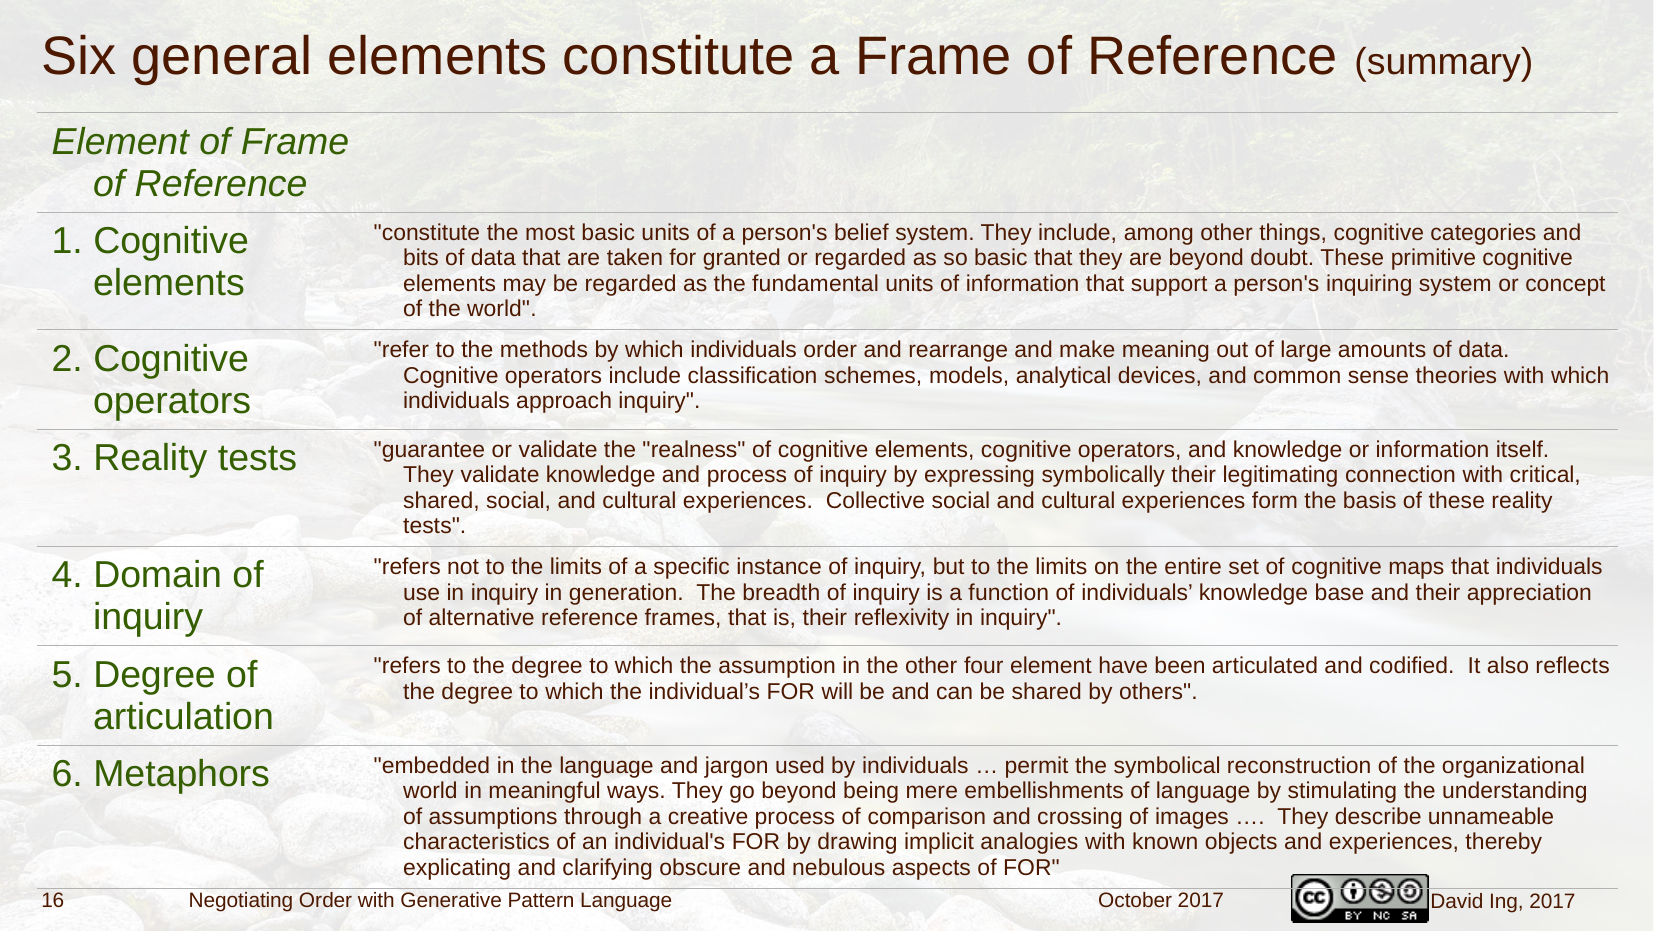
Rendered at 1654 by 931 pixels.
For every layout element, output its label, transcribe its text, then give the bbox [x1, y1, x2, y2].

table_cell "refers not to the limits of a specific instance of inquiry, but to the limits on the entire set of cognitive maps that individuals use in inquiry in generation. The breadth of inquiry is a function of individuals’ knowledge base and their appreciation of alternative reference frames, that is, their reflexivity in inquiry". [368, 547, 1618, 645]
table_cell 5. Degree of articulation [37, 646, 368, 745]
table_cell "guarantee or validate the "realness" of cognitive elements, cognitive operators, and knowledge or information itself. They validate knowledge and process of inquiry by expressing symbolically their legitimating connection with critical, shared, social, and cultural experiences. Collective social and cultural experiences form the basis of these reality tests". [368, 430, 1618, 546]
table_header [368, 113, 1618, 212]
table_header Element of Frame of Reference [37, 113, 368, 212]
table_cell "constitute the most basic units of a person's belief system. They include, among other things, cognitive categories and bits of data that are taken for granted or regarded as so basic that they are beyond doubt. These primitive cognitive elements may be regarded as the fundamental units of information that support a person's inquiring system or concept of the world". [368, 213, 1618, 329]
table_cell 3. Reality tests [37, 430, 368, 546]
table_cell "refers to the degree to which the assumption in the other four element have been articulated and codified. It also reflects the degree to which the individual’s FOR will be and can be shared by others". [368, 646, 1618, 745]
table_cell 4. Domain of inquiry [37, 547, 368, 645]
picture [0, 0, 1654, 931]
table_cell 6. Metaphors [37, 746, 368, 888]
table_cell "refer to the methods by which individuals order and rearrange and make meaning out of large amounts of data. Cognitive operators include classification schemes, models, analytical devices, and common sense theories with which individuals approach inquiry". [368, 330, 1618, 429]
table_cell 2. Cognitive operators [37, 330, 368, 429]
title Six general elements constitute a Frame of Reference (summary) [41, 30, 1613, 112]
table_cell 1. Cognitive elements [37, 213, 368, 329]
text_box [1003, 336, 1033, 407]
table_cell "embedded in the language and jargon used by individuals … permit the symbolical reconstruction of the organizational world in meaningful ways. They go beyond being mere embellishments of language by stimulating the understanding of assumptions through a creative process of comparison and crossing of images …. They describe unnameable characteristics of an individual's FOR by drawing implicit analogies with known objects and experiences, thereby explicating and clarifying obscure and nebulous aspects of FOR" [368, 746, 1618, 888]
